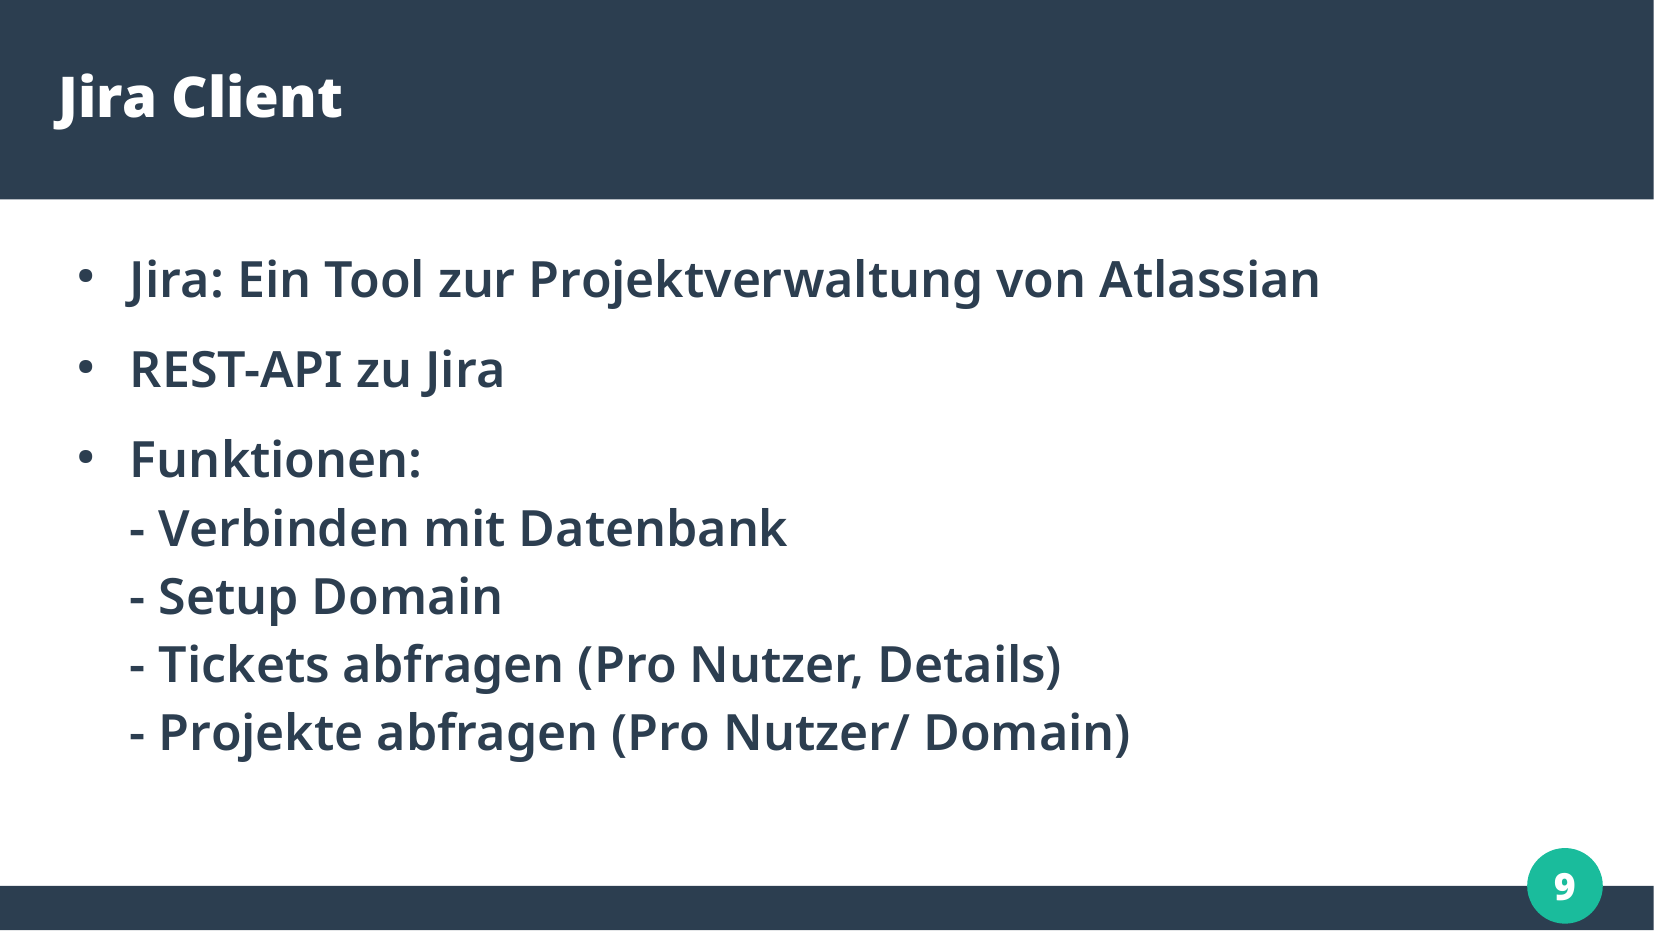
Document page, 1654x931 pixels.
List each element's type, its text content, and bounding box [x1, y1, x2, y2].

title Jira Client [59, 37, 1595, 155]
list Jira: Ein Tool zur Projektverwaltung von Atlassian REST-API zu Jira Funktionen: - Verbinden mit Datenbank - Setup Domain - Tickets abfragen (Pro Nutzer, Details) - Projekte abfragen (Pro Nutzer/ Domain) [59, 243, 1595, 864]
